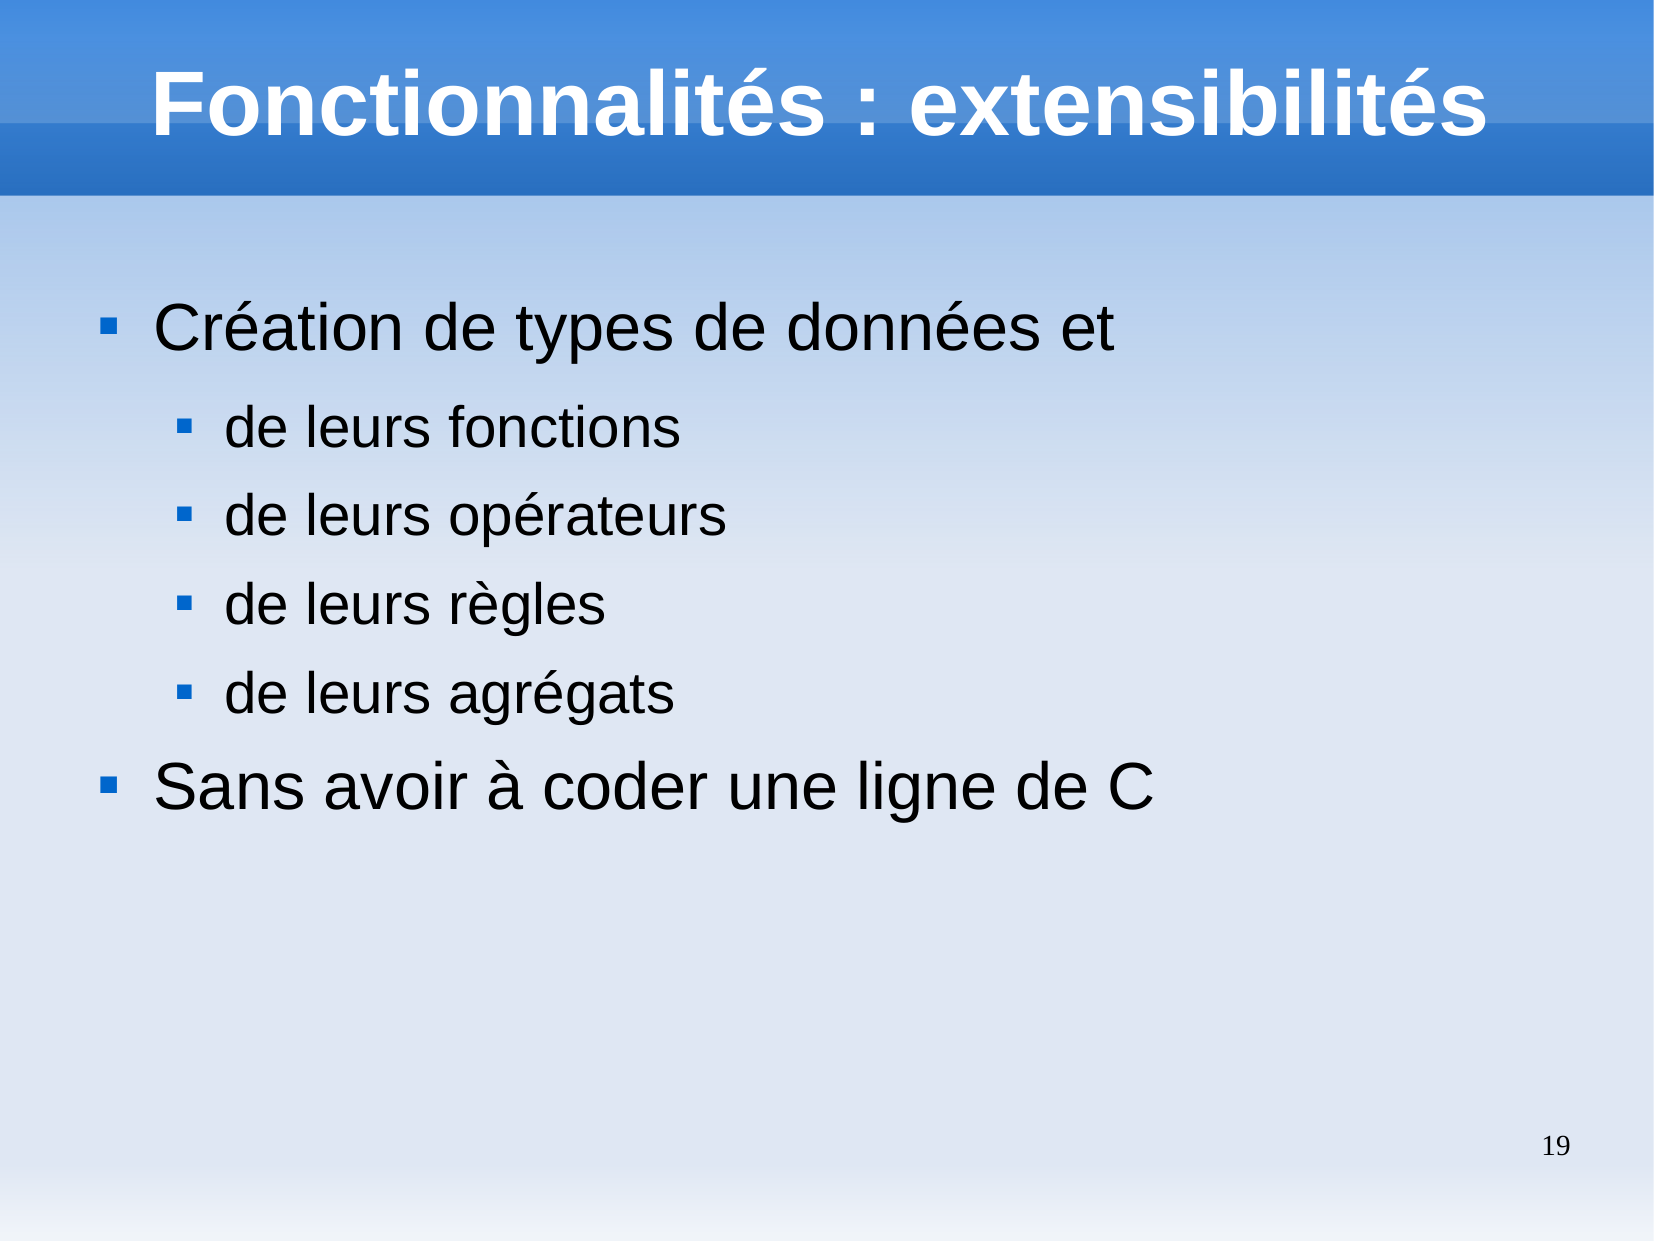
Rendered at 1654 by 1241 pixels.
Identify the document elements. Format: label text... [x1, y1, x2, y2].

list Création de types de données et de leurs fonctions de leurs opérateurs de leurs règles de leurs agrégats Sans avoir à coder une ligne de C [82, 290, 1571, 1109]
title Fonctionnalités : extensibilités [76, 0, 1565, 208]
picture [0, 0, 1654, 1241]
